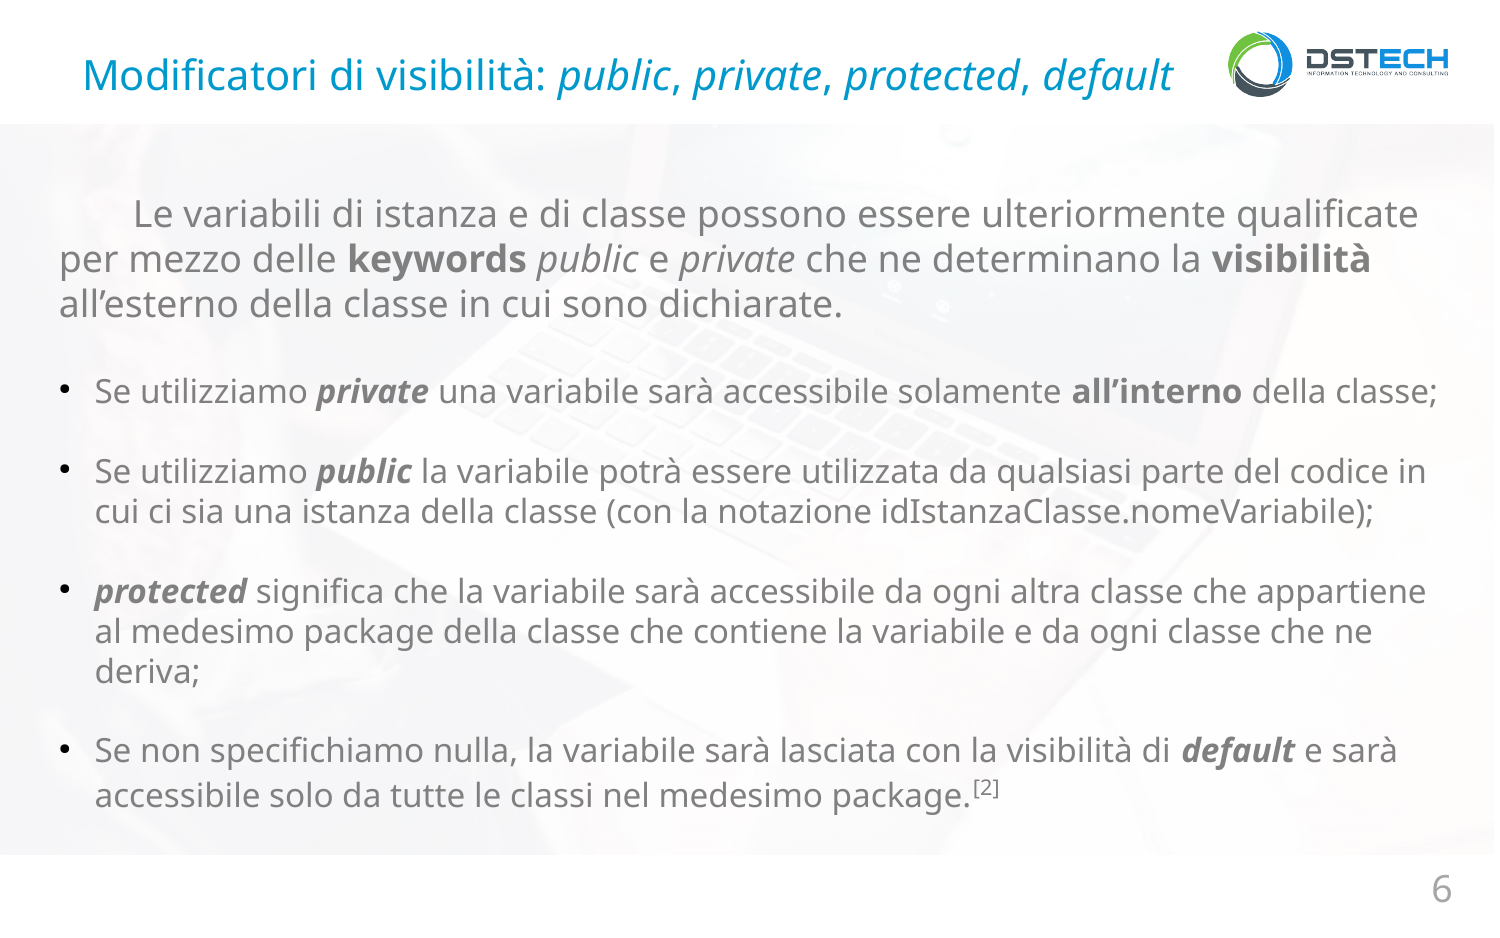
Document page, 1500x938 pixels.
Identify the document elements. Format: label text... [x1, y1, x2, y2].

picture [1228, 31, 1448, 97]
picture [0, 124, 1494, 855]
text_box Le variabili di istanza e di classe possono essere ulteriormente qualificate per mezzo delle keywords public e private che ne determinano la visibilità all’esterno della classe in cui sono dichiarate. Se utilizziamo private una variabile sarà accessibile solamente all’interno della classe; Se utilizziamo public la variabile potrà essere utilizzata da qualsiasi parte del codice in cui ci sia una istanza della classe (con la notazione idIstanzaClasse.nomeVariabile); protected significa che la variabile sarà accessibile da ogni altra classe che appartiene al medesimo package della classe che contiene la variabile e da ogni classe che ne deriva; Se non specifichiamo nulla, la variabile sarà lasciata con la visibilità di default e sarà accessibile solo da tutte le classi nel medesimo package.[2] [59, 145, 1465, 871]
text_box Modificatori di visibilità: public, private, protected, default [67, 41, 1229, 107]
text_box 6 [1413, 871, 1460, 910]
